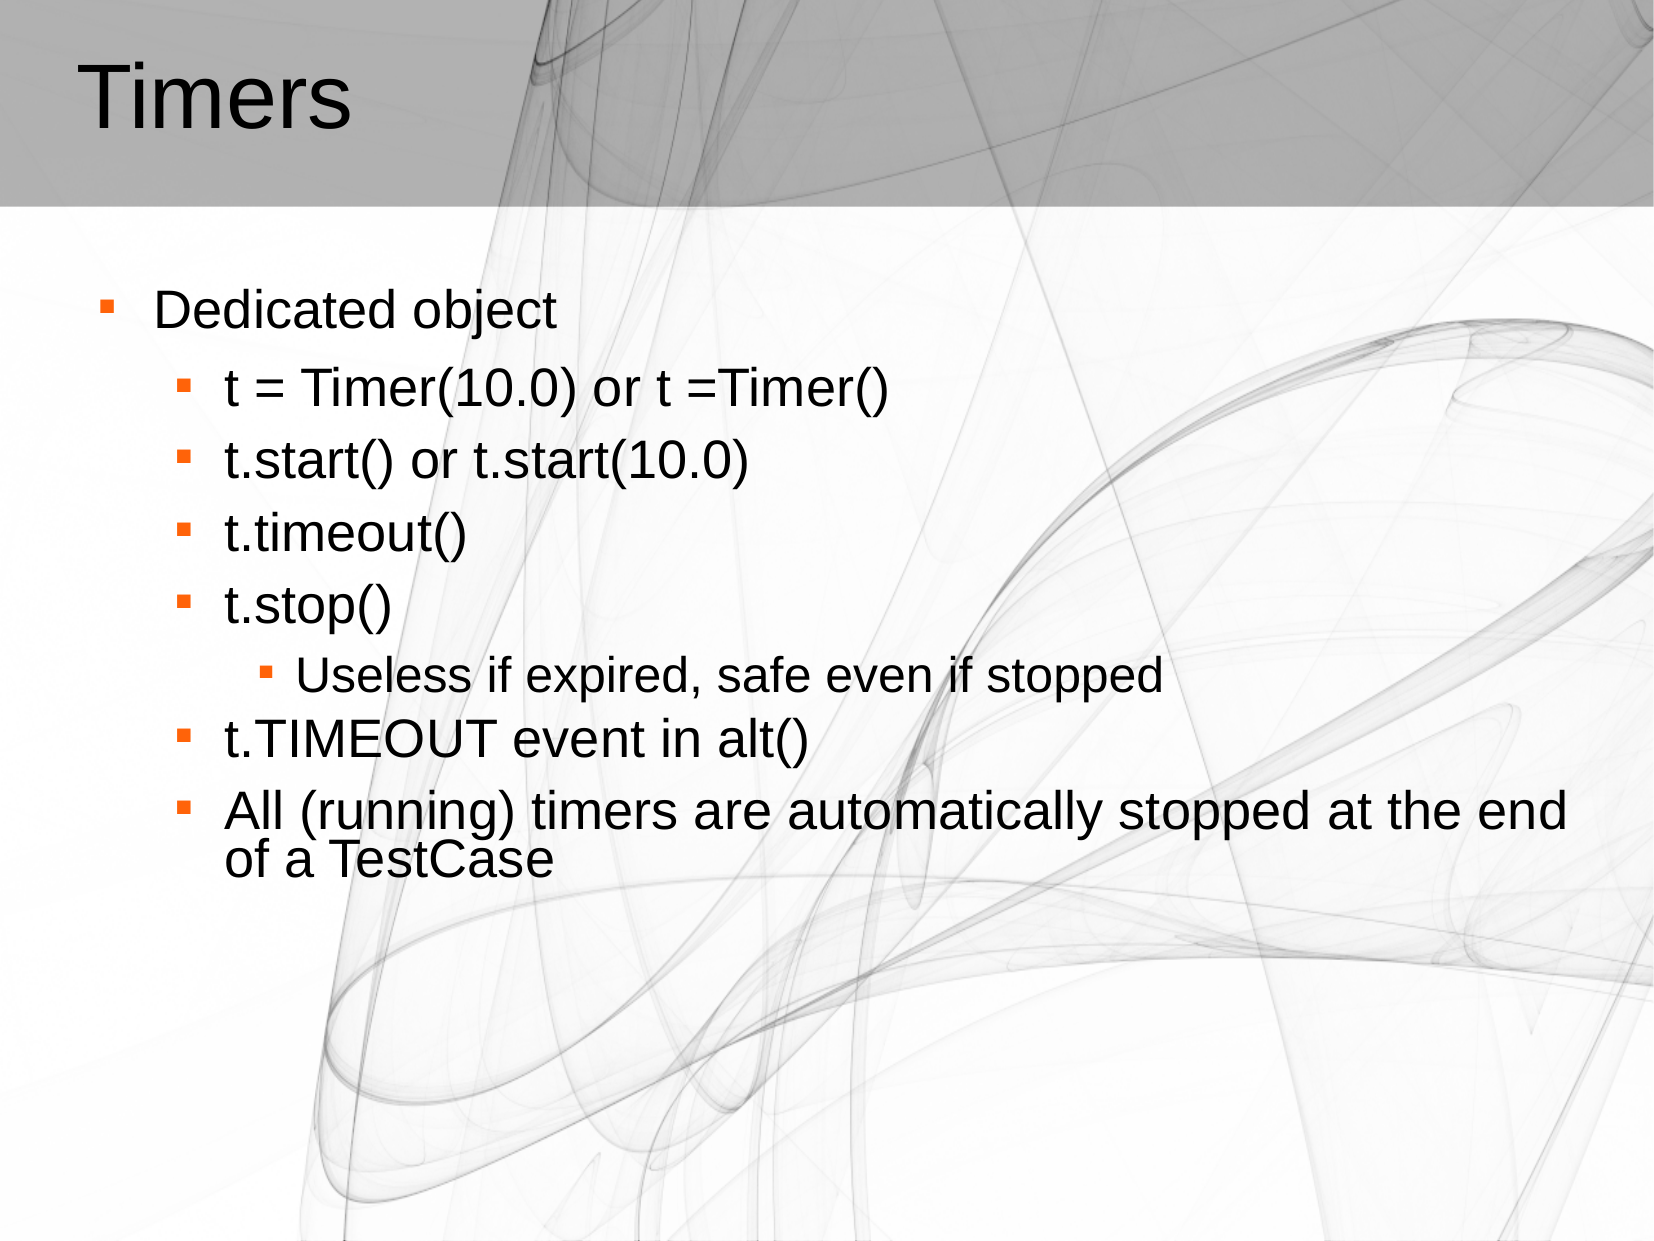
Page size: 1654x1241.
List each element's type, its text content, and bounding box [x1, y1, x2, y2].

title Timers [76, 7, 1565, 200]
list Dedicated object t = Timer(10.0) or t =Timer() t.start() or t.start(10.0) t.timeout() t.stop() Useless if expired, safe even if stopped t.TIMEOUT event in alt() All (running) timers are automatically stopped at the end of a TestCase [82, 290, 1571, 1094]
